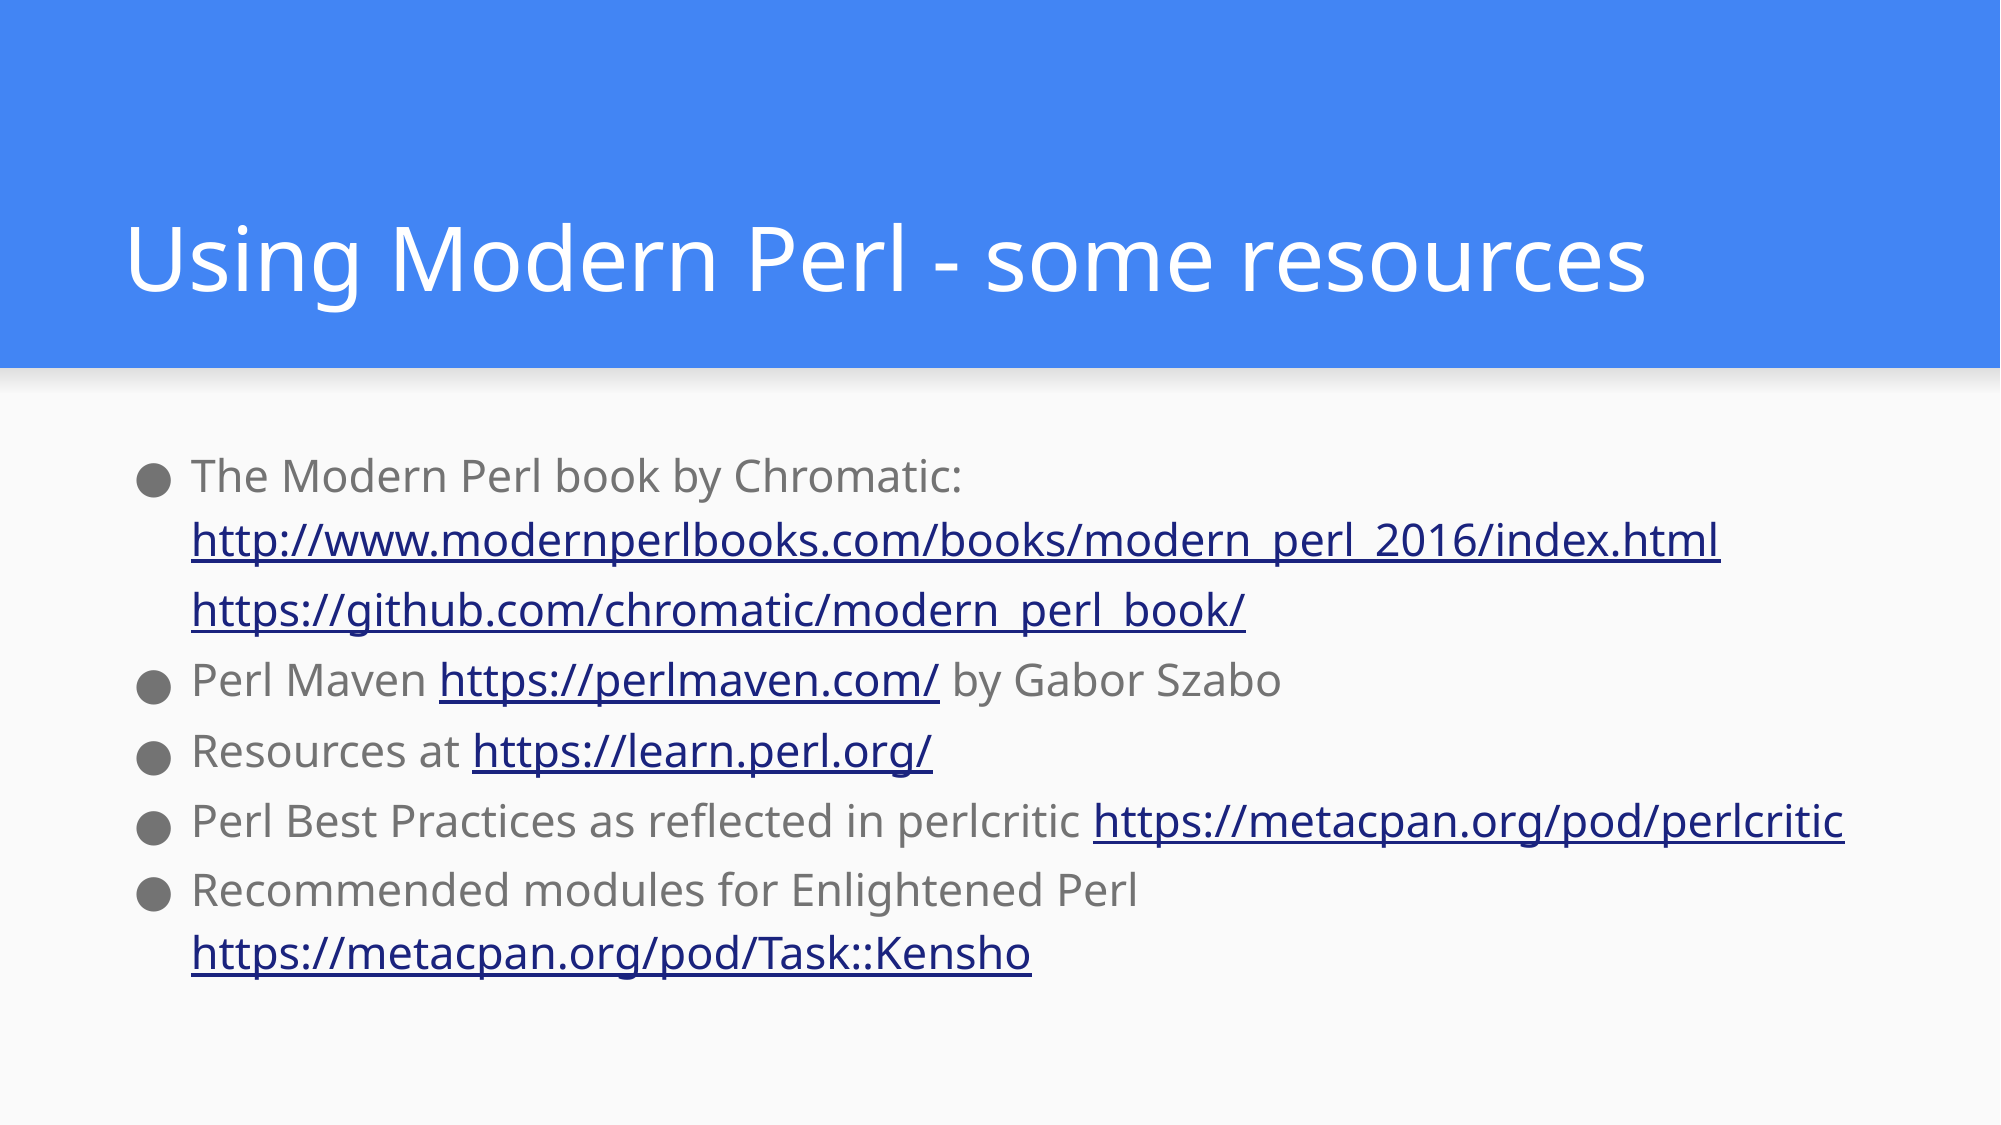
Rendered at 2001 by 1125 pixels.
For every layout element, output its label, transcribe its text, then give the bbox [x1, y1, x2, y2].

title Using Modern Perl - some resources [103, 161, 1902, 330]
list The Modern Perl book by Chromatic: http://www.modernperlbooks.com/books/modern_perl_2016/index.html https://github.com/chromatic/modern_perl_book/ Perl Maven https://perlmaven.com/ by Gabor Szabo Resources at https://learn.perl.org/ Perl Best Practices as reflected in perlcritic https://metacpan.org/pod/perlcritic Recommended modules for Enlightened Perl https://metacpan.org/pod/Task::Kensho [103, 419, 1902, 1013]
